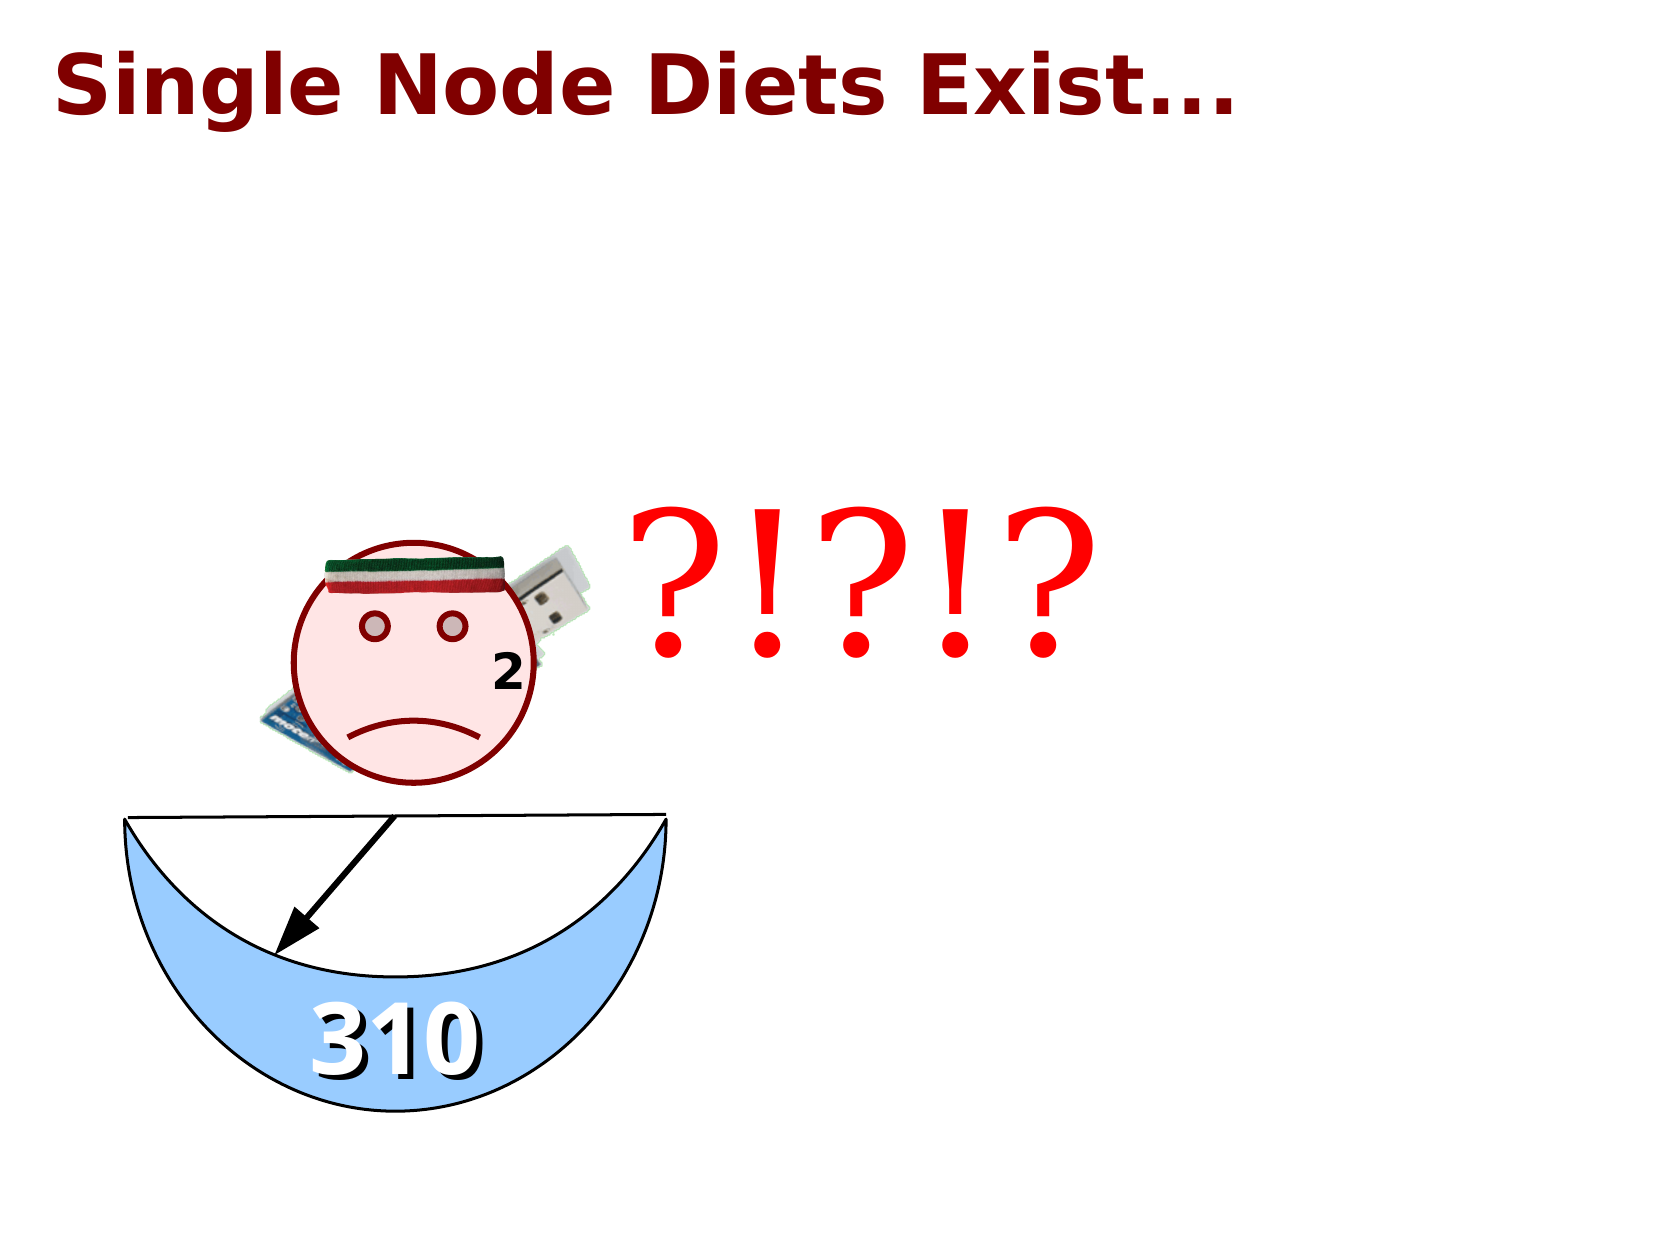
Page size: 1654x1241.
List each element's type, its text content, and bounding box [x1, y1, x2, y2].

text_box 2 [476, 635, 534, 713]
title Single Node Diets Exist... [52, 0, 1654, 173]
text_box ?!?!? [606, 462, 1123, 711]
text_box [292, 1089, 499, 1112]
text_box [124, 819, 286, 1053]
text_box [358, 542, 469, 556]
text_box 310 [233, 959, 558, 1089]
text_box [505, 819, 667, 1053]
text_box [293, 583, 531, 783]
picture [259, 544, 591, 774]
